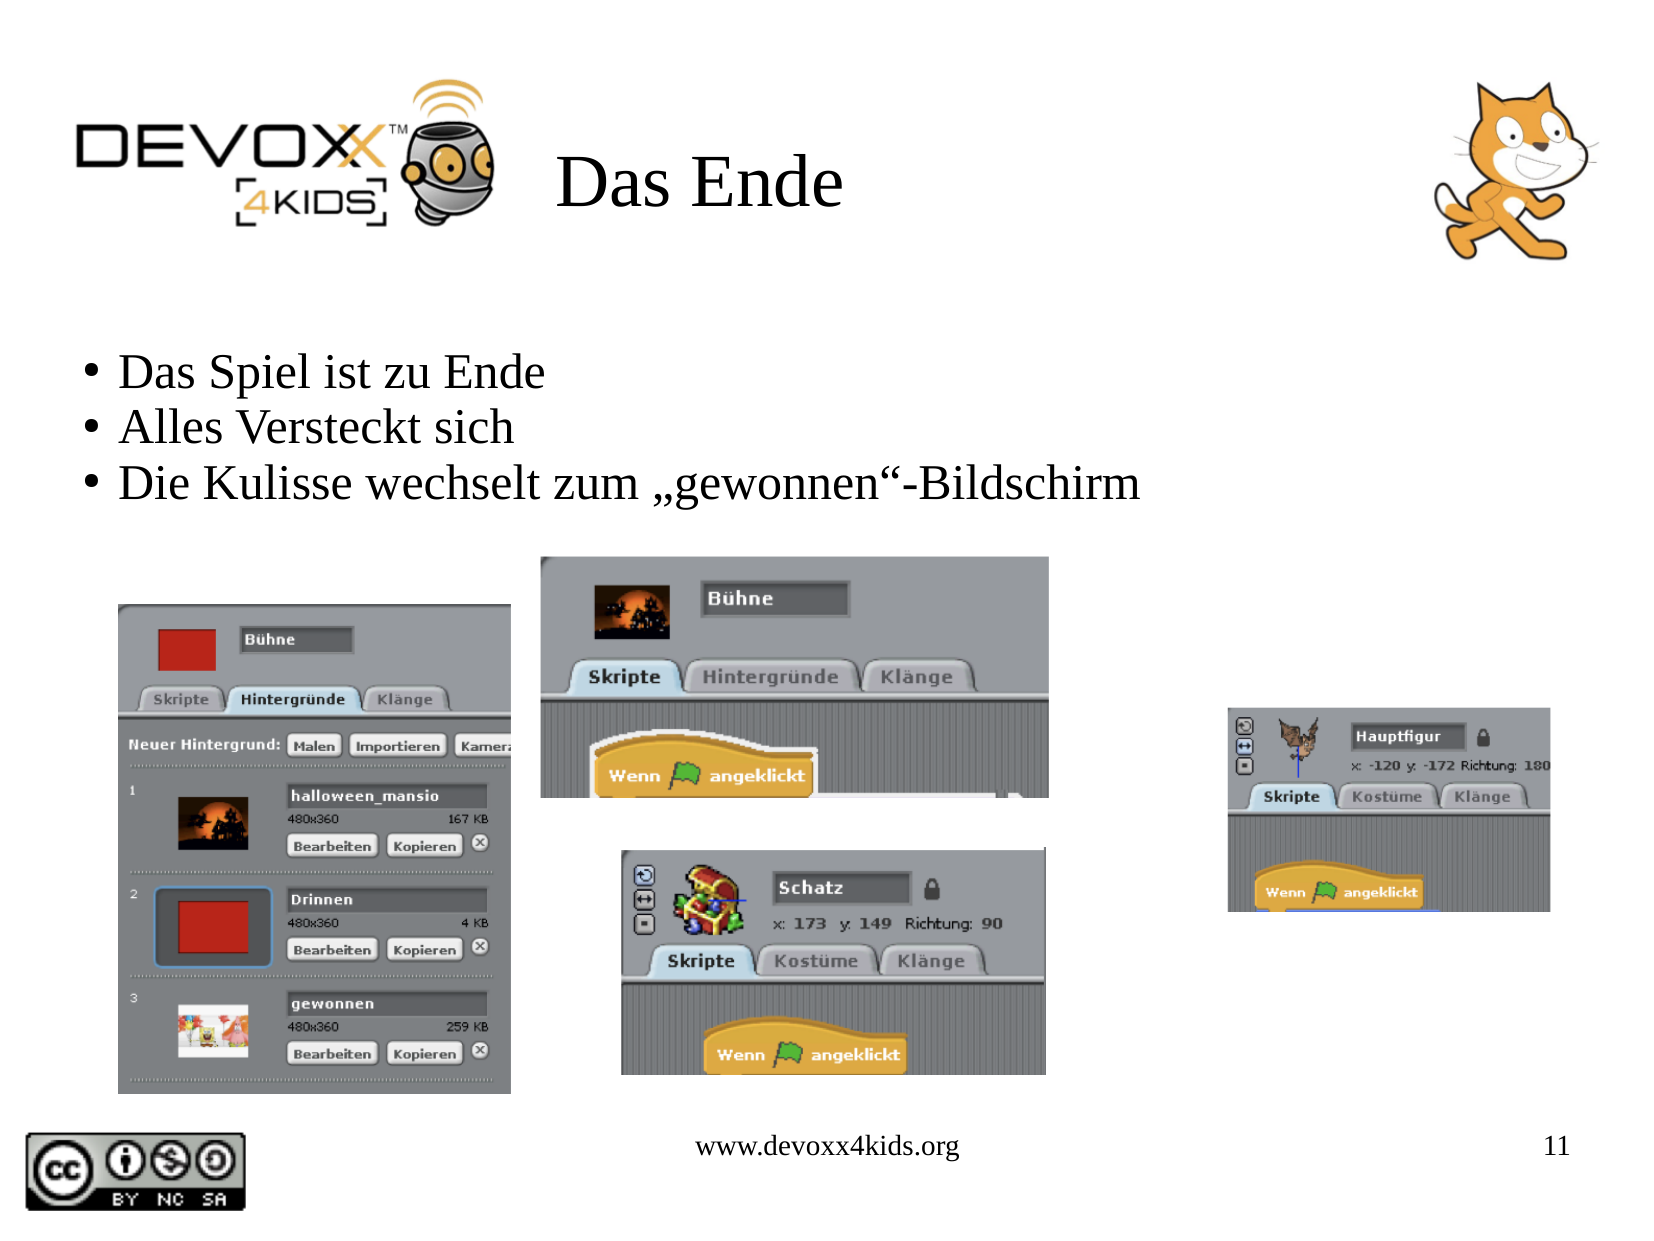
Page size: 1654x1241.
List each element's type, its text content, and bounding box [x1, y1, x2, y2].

picture [614, 847, 1046, 1075]
picture [1209, 692, 1564, 912]
subtitle Das Spiel ist zu Ende Alles Versteckt sich Die Kulisse wechselt zum „gewonnen“-Bildschirm [82, 215, 1571, 1184]
picture [1431, 54, 1607, 272]
picture [14, 1121, 249, 1212]
picture [526, 543, 1052, 798]
title Das Ende [555, 78, 1347, 215]
picture [118, 602, 512, 1094]
picture [35, 58, 511, 255]
